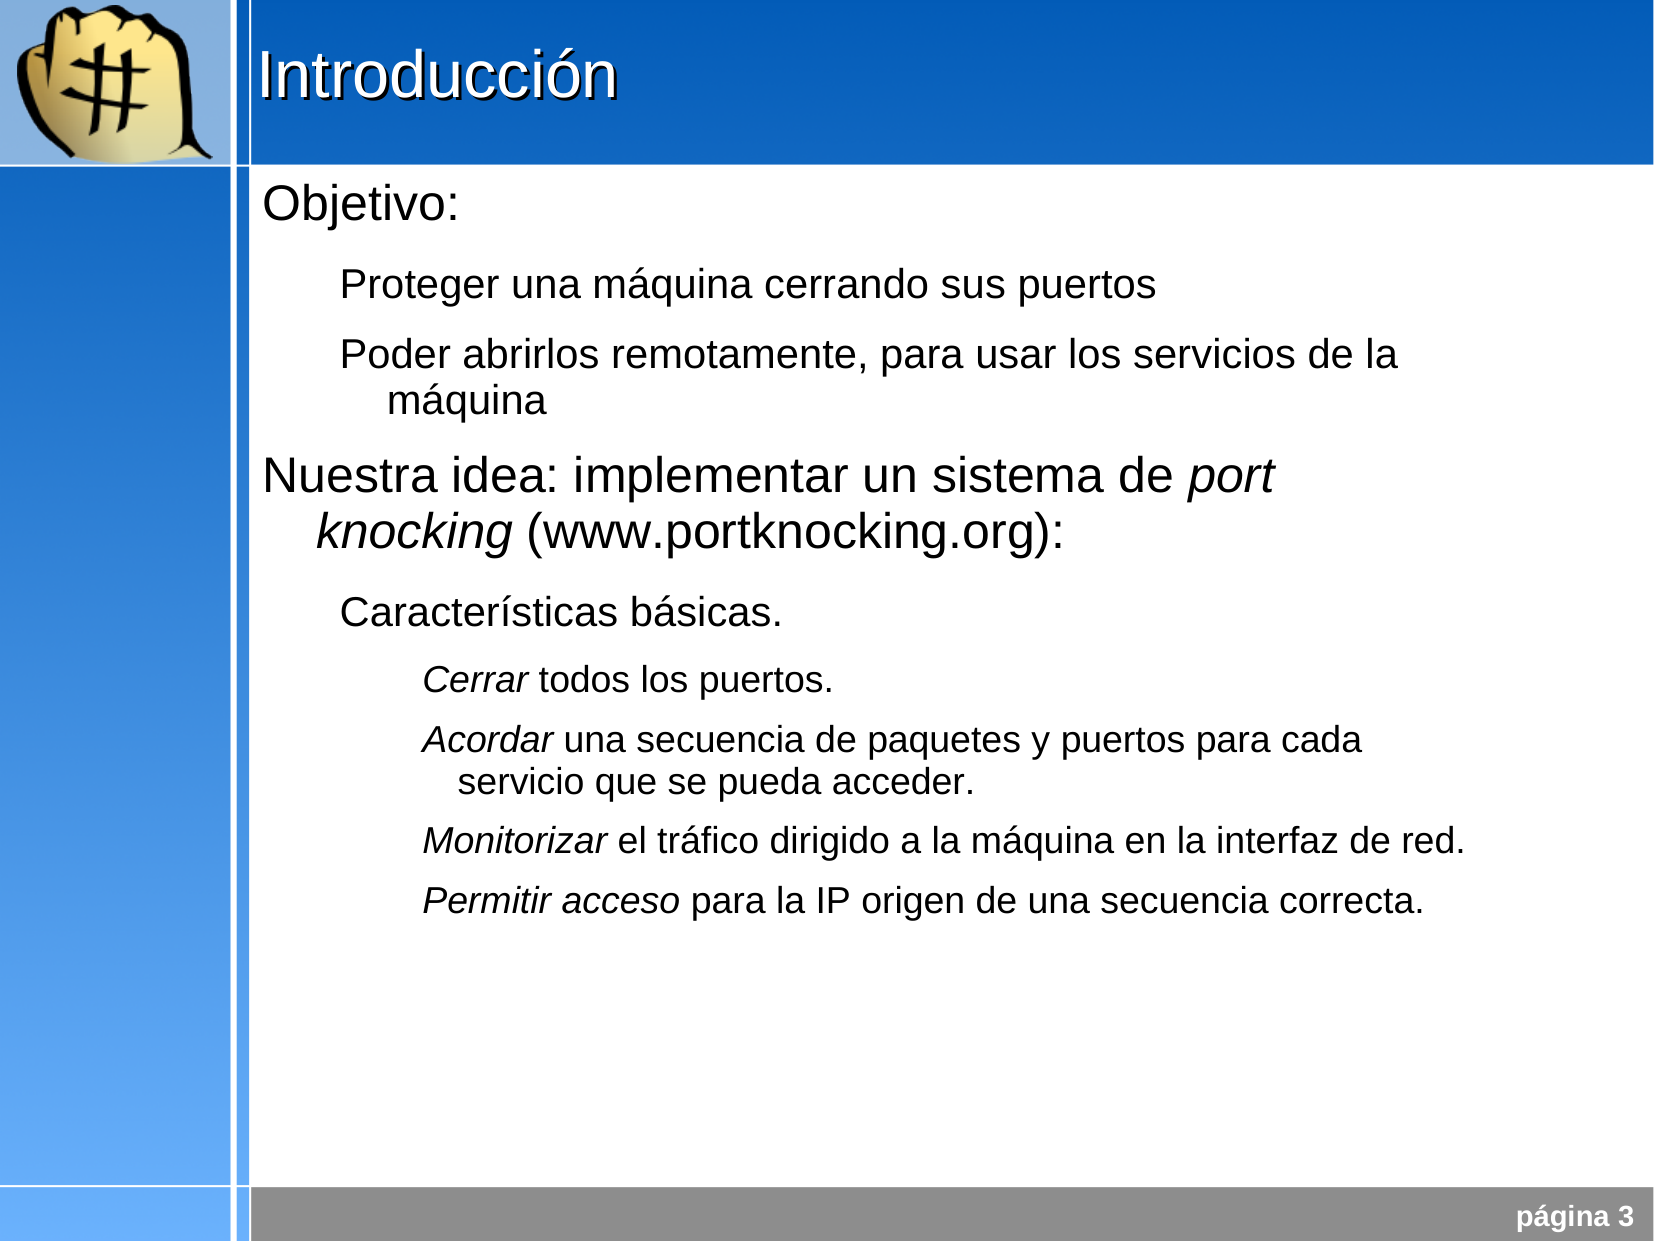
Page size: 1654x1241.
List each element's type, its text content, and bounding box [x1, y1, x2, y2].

title Introducción [256, 11, 1482, 137]
picture [0, 0, 1654, 1241]
list Objetivo: Proteger una máquina cerrando sus puertos Poder abrirlos remotamente, para usar los servicios de la máquina Nuestra idea: implementar un sistema de port knocking (www.portknocking.org): Características básicas. Cerrar todos los puertos. Acordar una secuencia de paquetes y puertos para cada servicio que se pueda acceder. Monitorizar el tráfico dirigido a la máquina en la interfaz de red. Permitir acceso para la IP origen de una secuencia correcta. [245, 175, 1471, 995]
